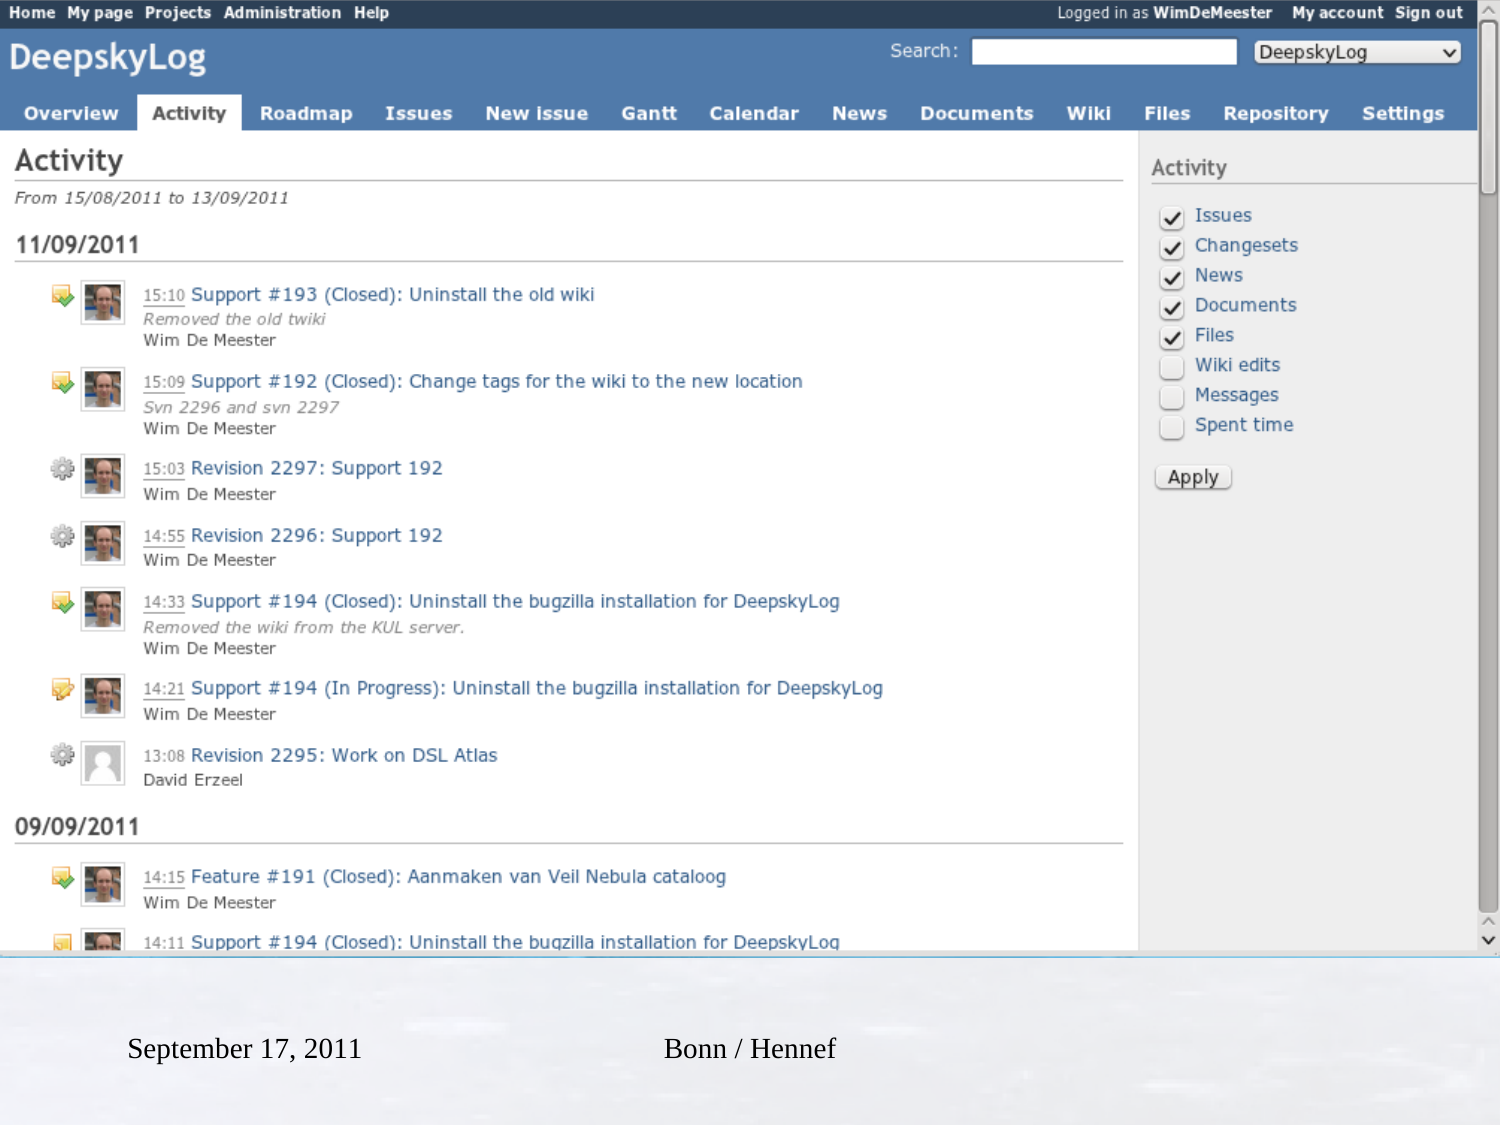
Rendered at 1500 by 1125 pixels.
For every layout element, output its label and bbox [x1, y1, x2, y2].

picture [0, 0, 1500, 958]
